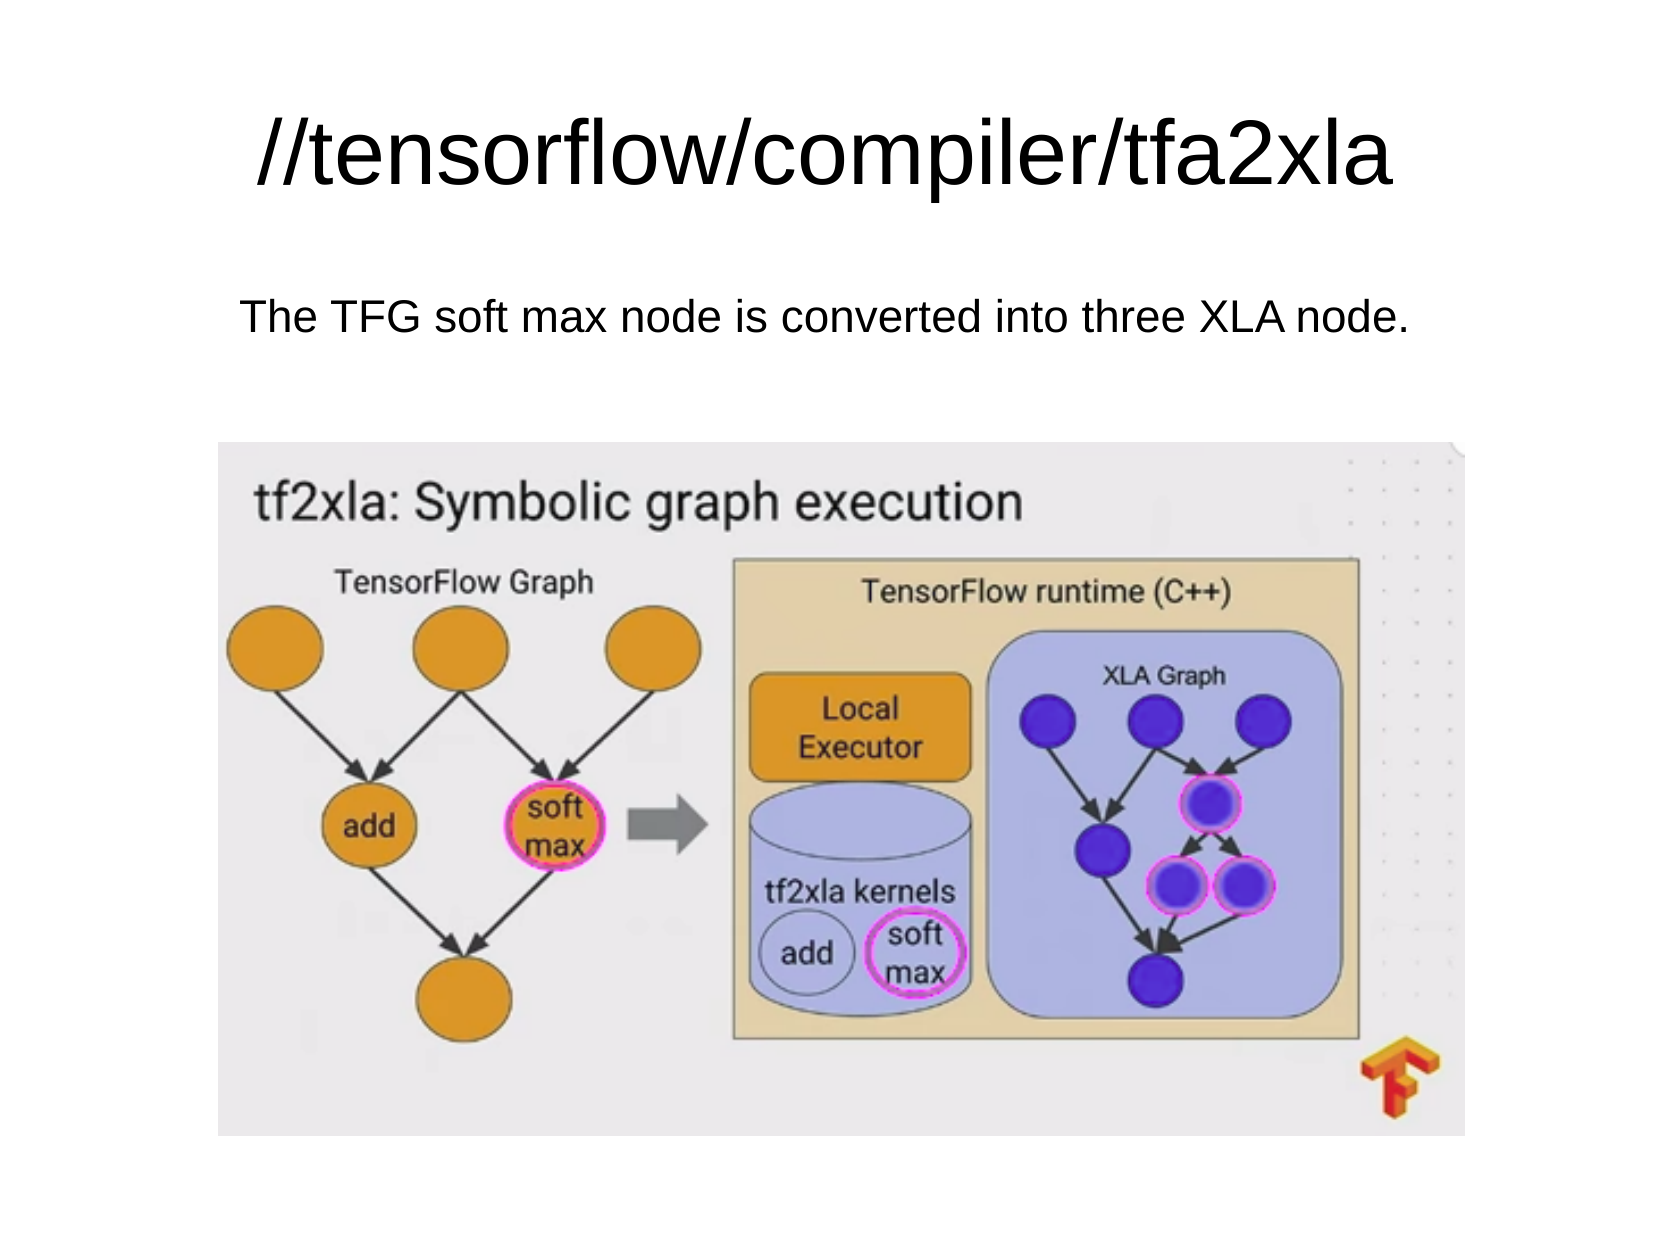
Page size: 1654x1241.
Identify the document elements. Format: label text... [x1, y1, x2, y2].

text_box The TFG soft max node is converted into three XLA node. [224, 283, 1465, 350]
picture [218, 442, 1465, 1136]
title //tensorflow/compiler/tfa2xla [82, 49, 1571, 257]
